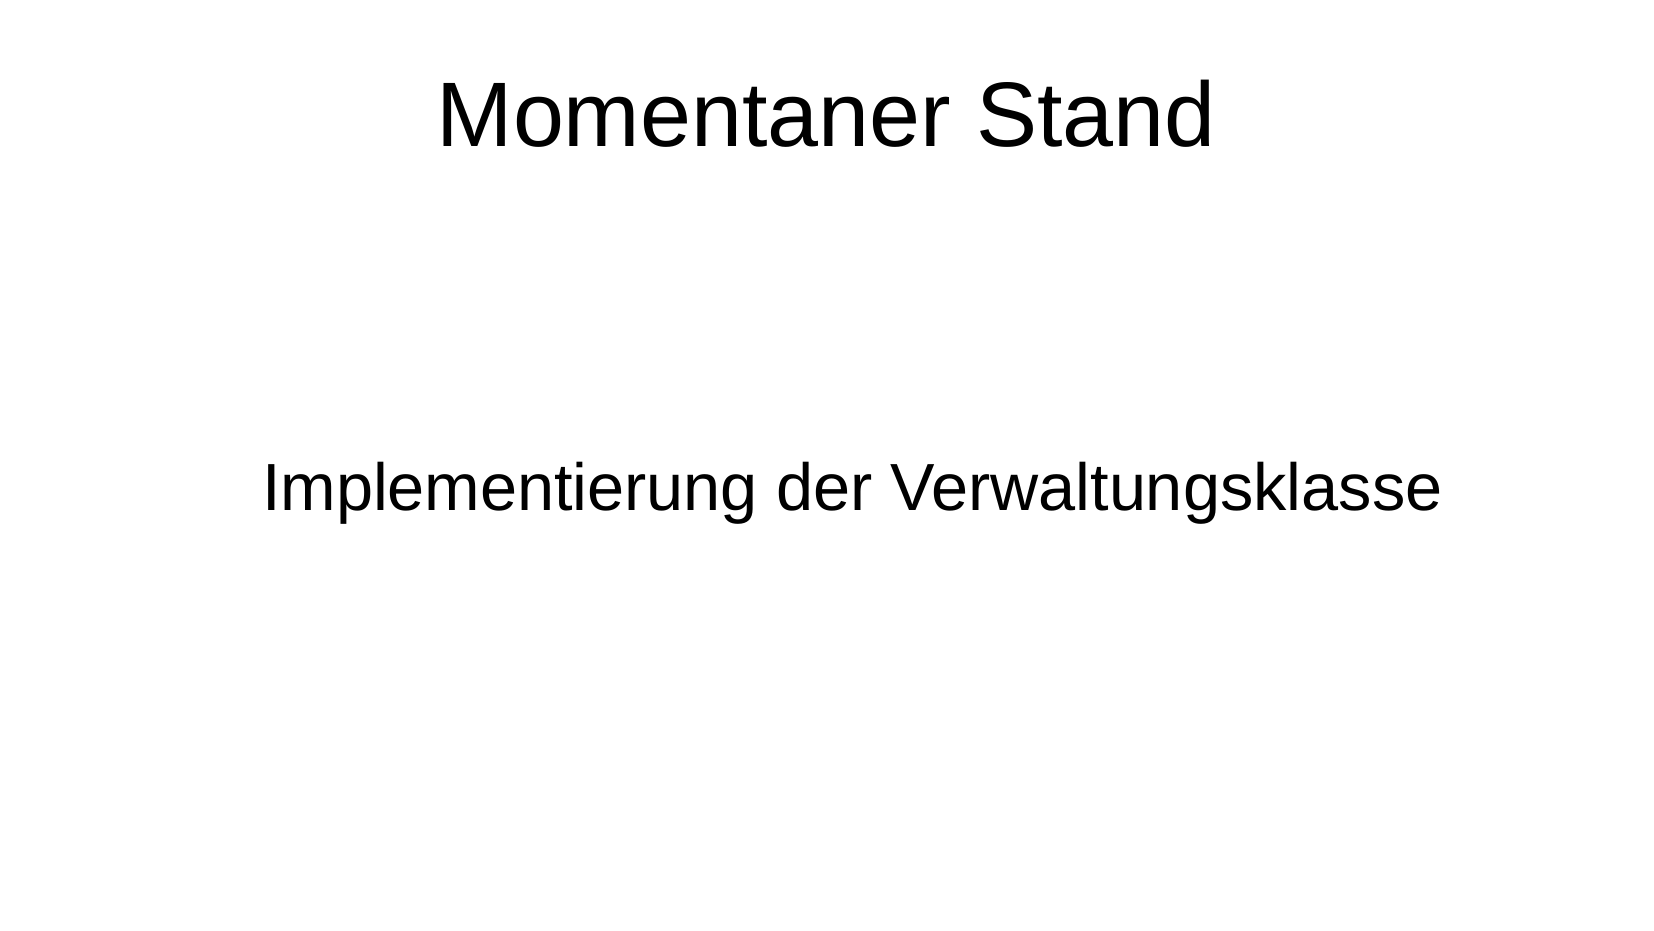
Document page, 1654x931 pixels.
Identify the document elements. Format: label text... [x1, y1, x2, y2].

list Implementierung der Verwaltungsklasse [82, 217, 1571, 758]
title Momentaner Stand [82, 37, 1571, 193]
